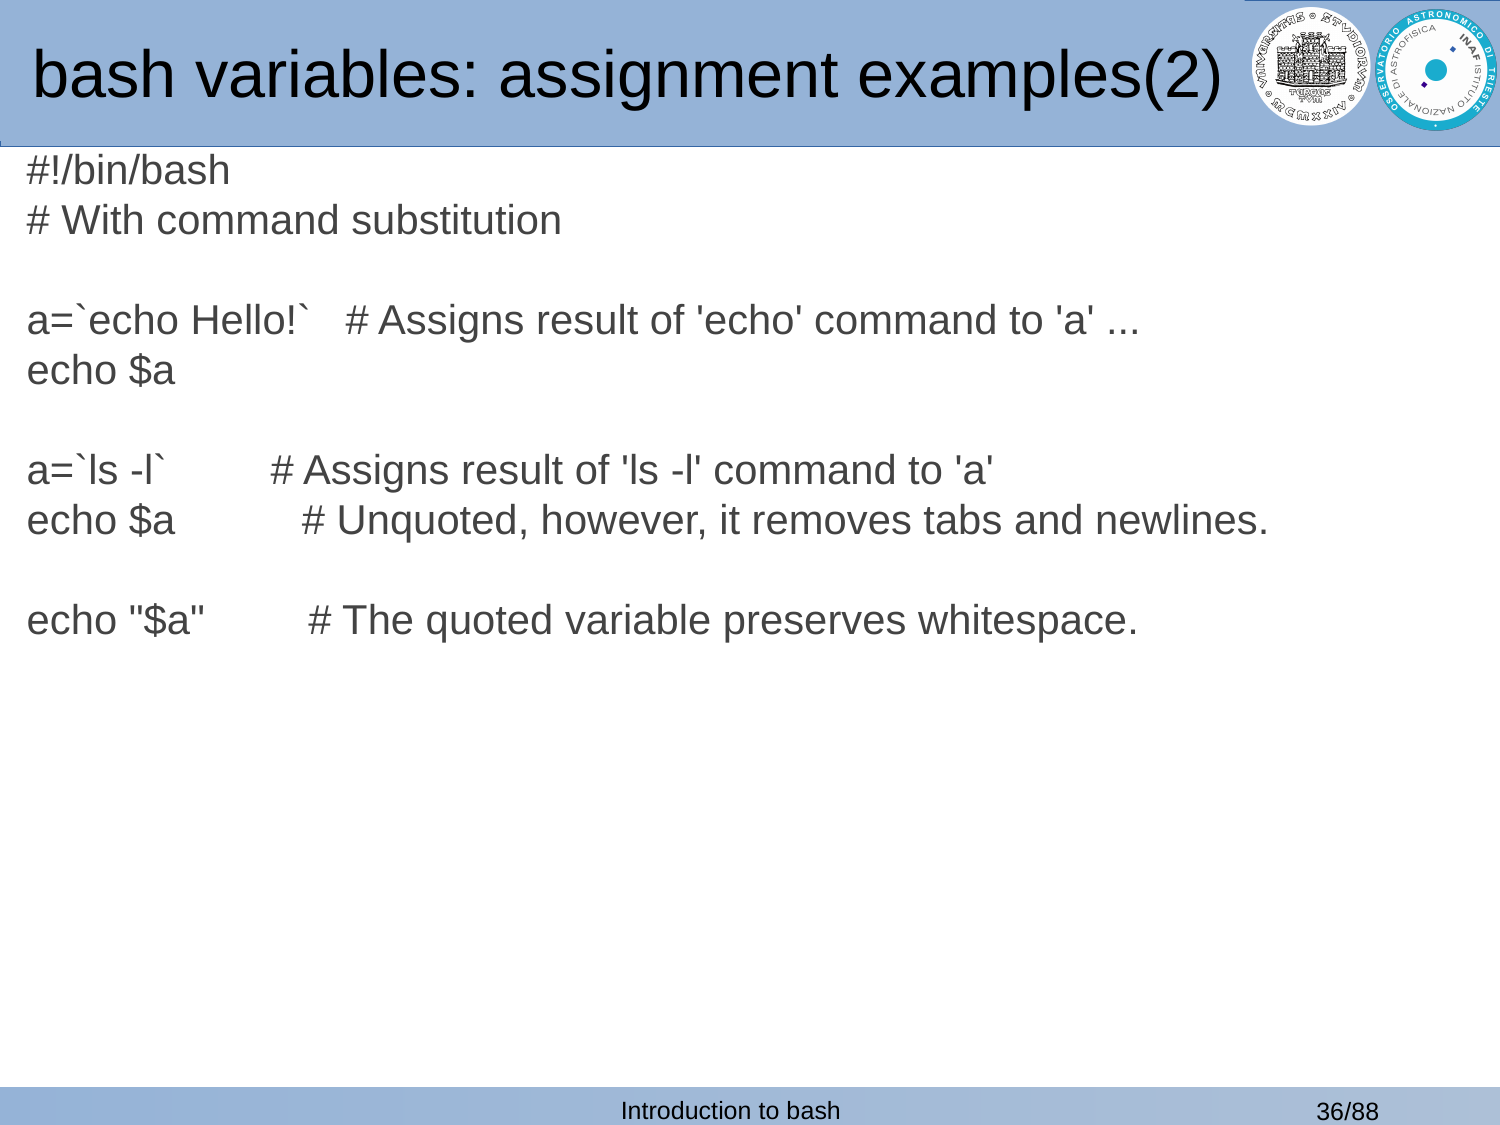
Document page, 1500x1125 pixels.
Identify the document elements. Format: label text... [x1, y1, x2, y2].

list #!/bin/bash # With command substitution a=`echo Hello!` # Assigns result of 'echo' command to 'a' ... echo $a a=`ls -l` # Assigns result of 'ls -l' command to 'a' echo $a # Unquoted, however, it removes tabs and newlines. echo "$a" # The quoted variable preserves whitespace. [11, 135, 1500, 1081]
text_box bash variables: assignment examples(2) [0, 0, 1245, 141]
title Traditional service delivery [1245, 0, 1500, 135]
